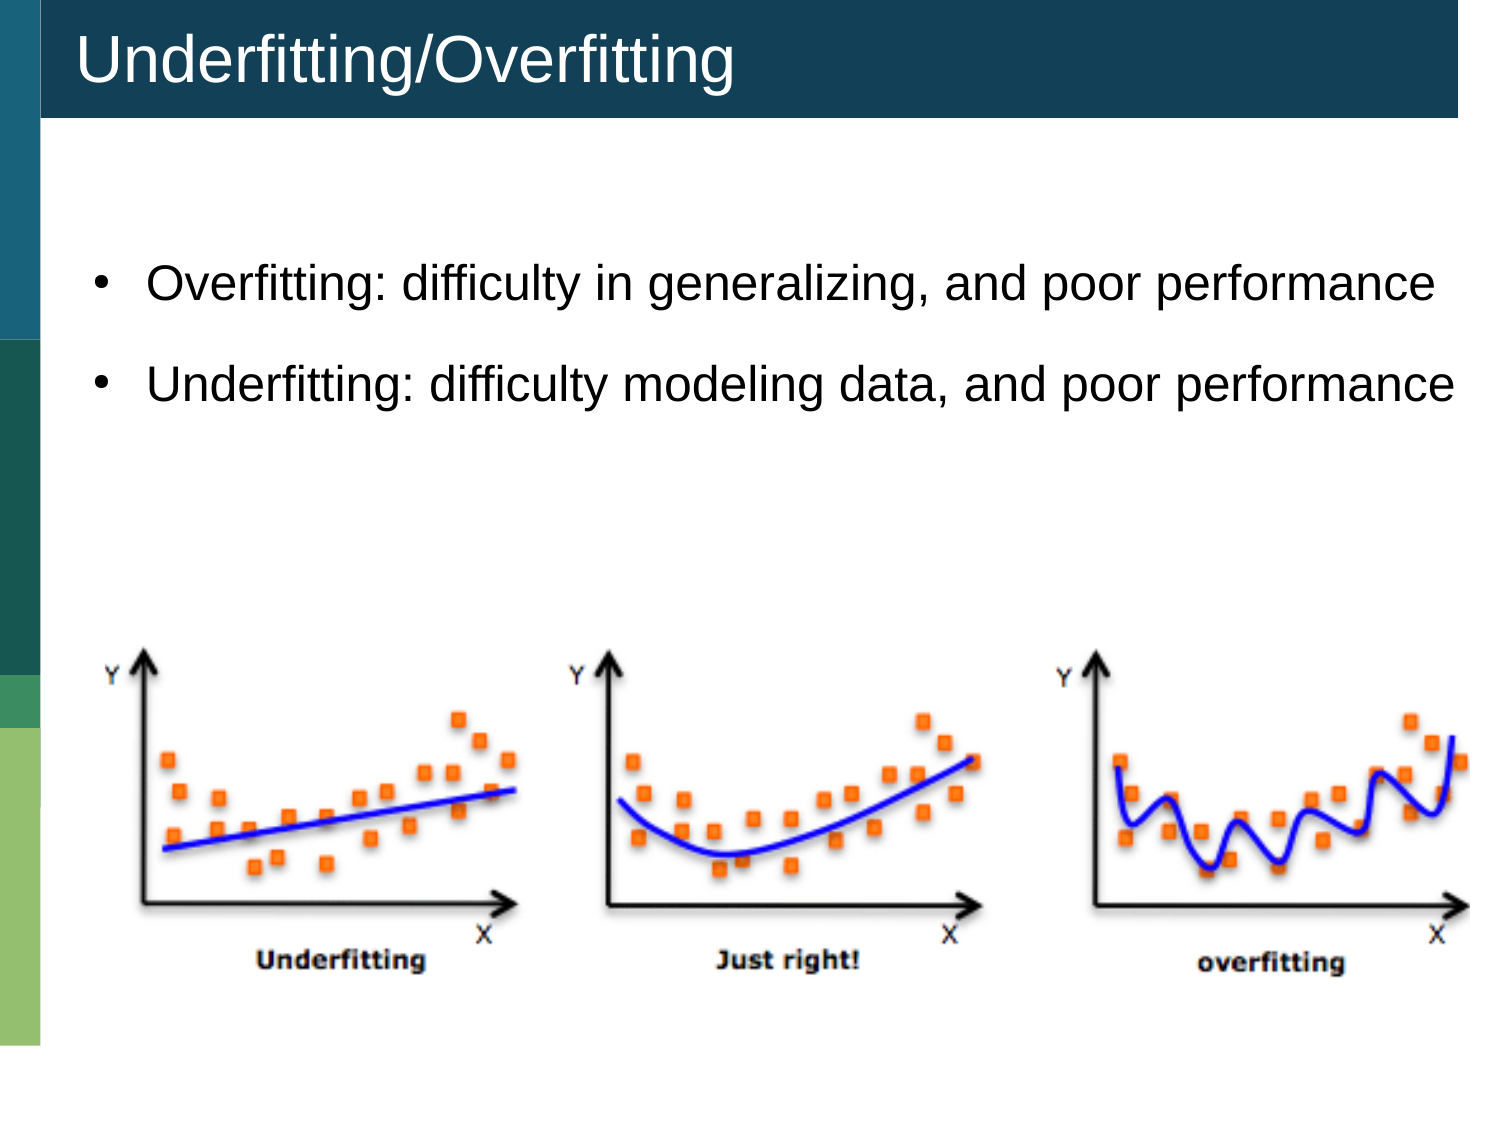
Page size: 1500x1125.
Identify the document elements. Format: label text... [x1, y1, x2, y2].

title Underfitting/Overfitting [75, 0, 1458, 118]
list Overfitting: difficulty in generalizing, and poor performance Underfitting: difficulty modeling data, and poor performance [75, 254, 1471, 1125]
picture [104, 600, 1470, 999]
